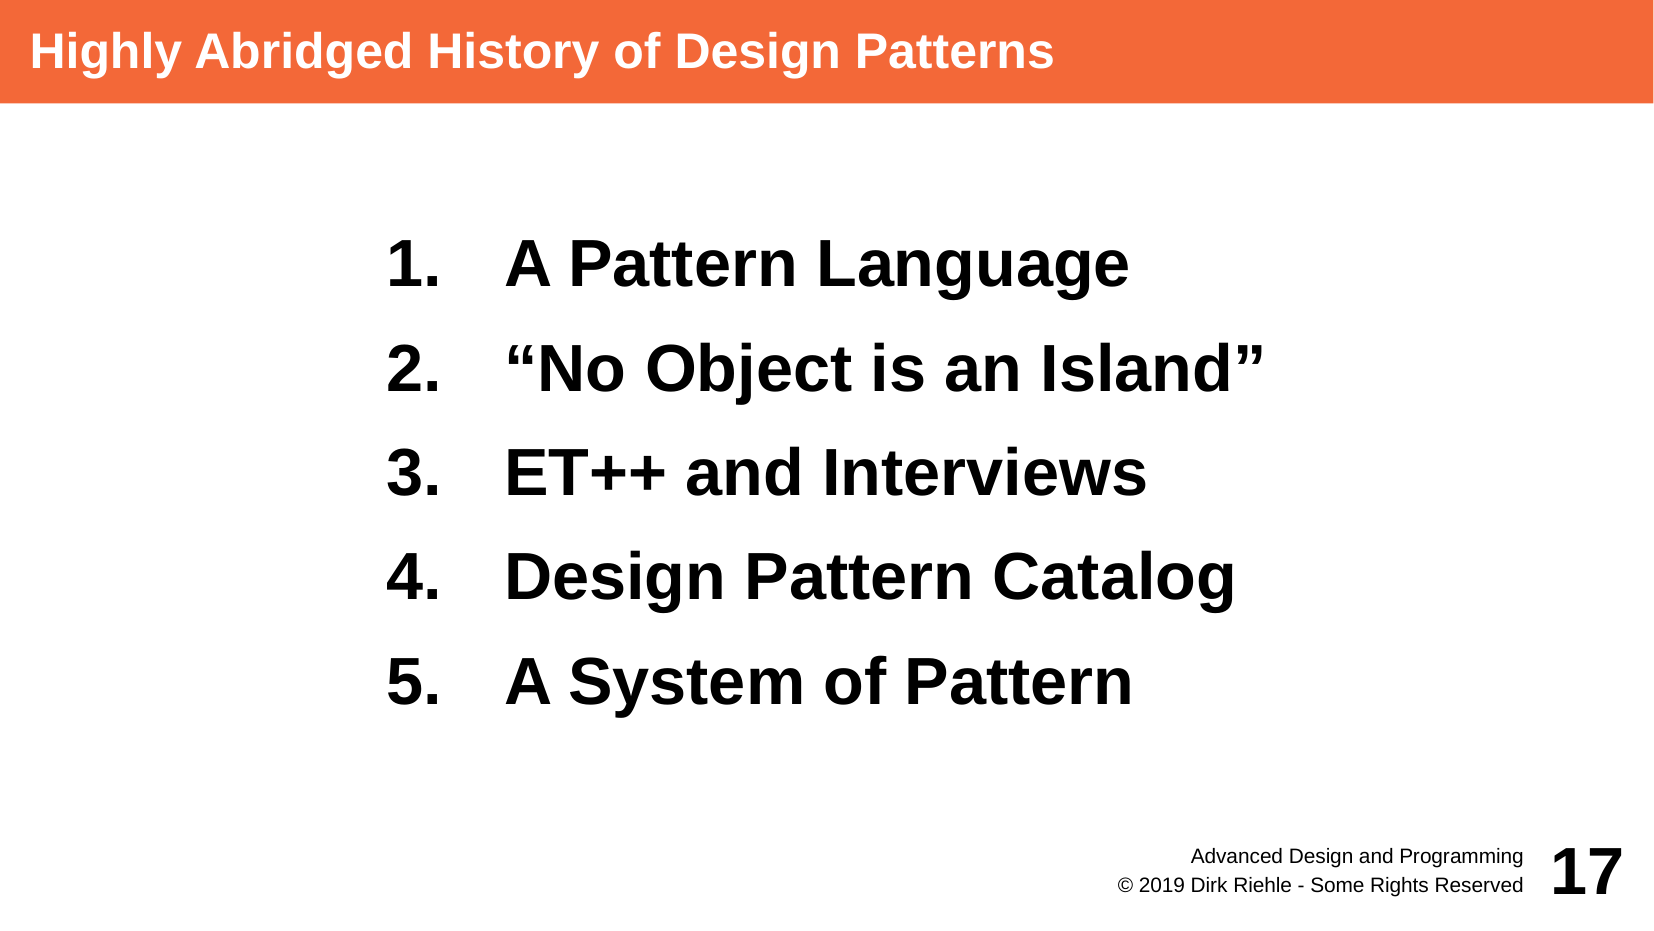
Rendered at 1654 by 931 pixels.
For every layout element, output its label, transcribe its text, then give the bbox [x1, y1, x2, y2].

title Highly Abridged History of Design Patterns [0, 0, 1654, 104]
subtitle A Pattern Language “No Object is an Island” ET++ and Interviews Design Pattern Catalog A System of Pattern [29, 132, 1625, 813]
